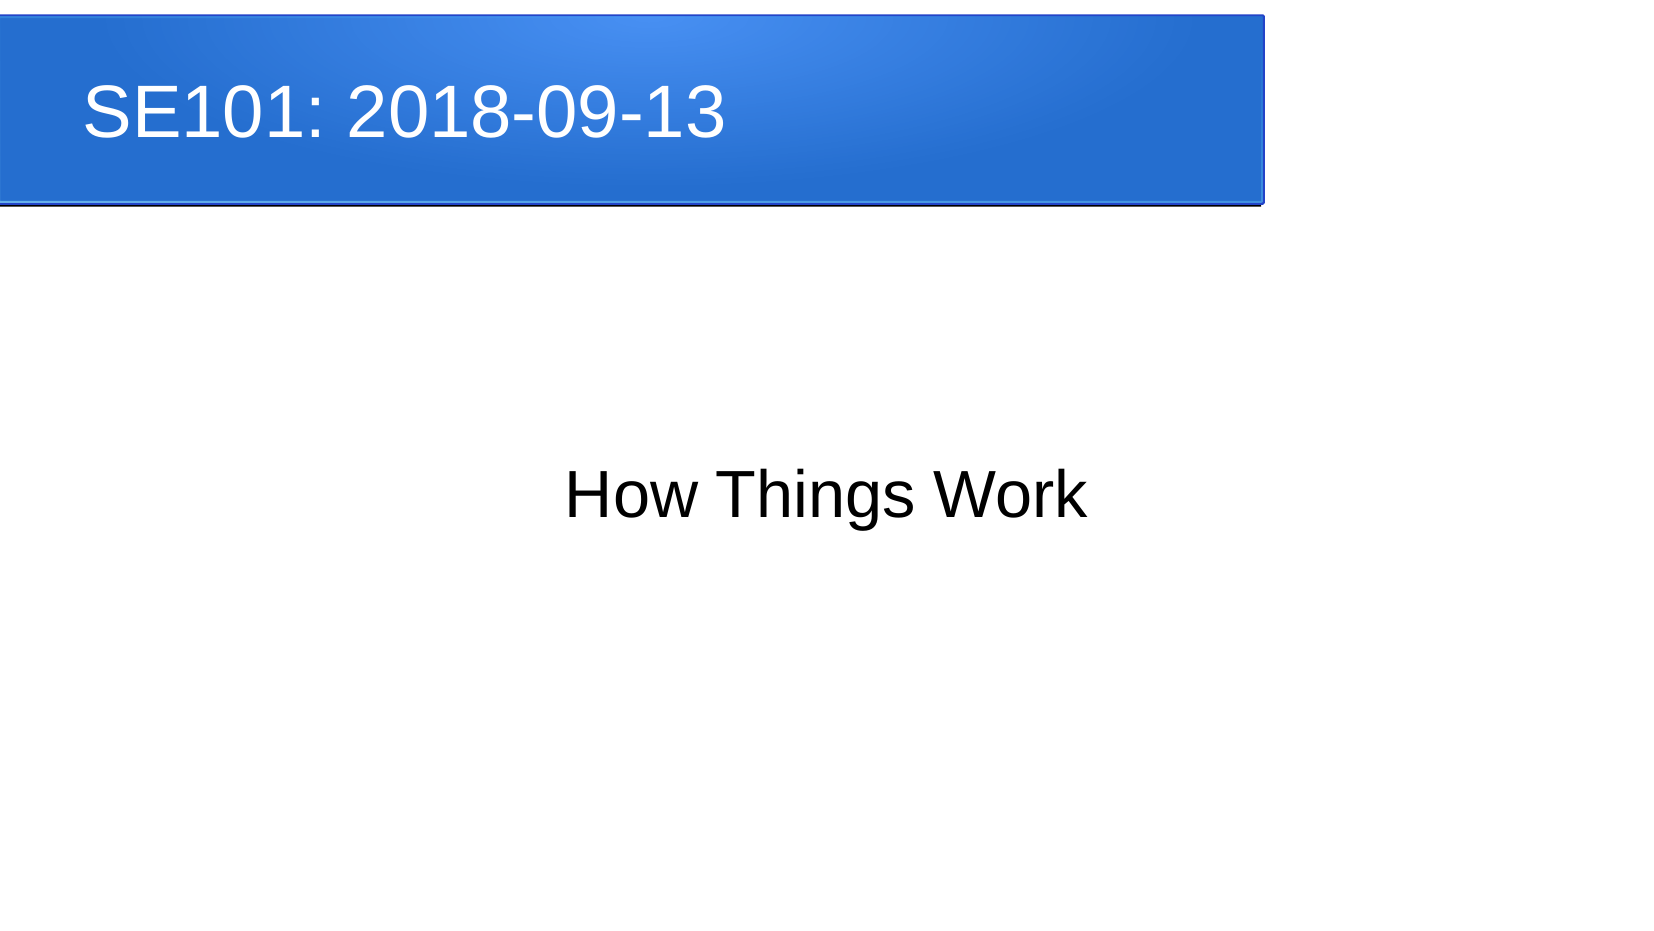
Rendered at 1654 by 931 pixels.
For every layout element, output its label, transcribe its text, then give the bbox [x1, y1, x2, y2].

title SE101: 2018-09-13 [82, 35, 1235, 189]
subtitle How Things Work [82, 224, 1571, 764]
